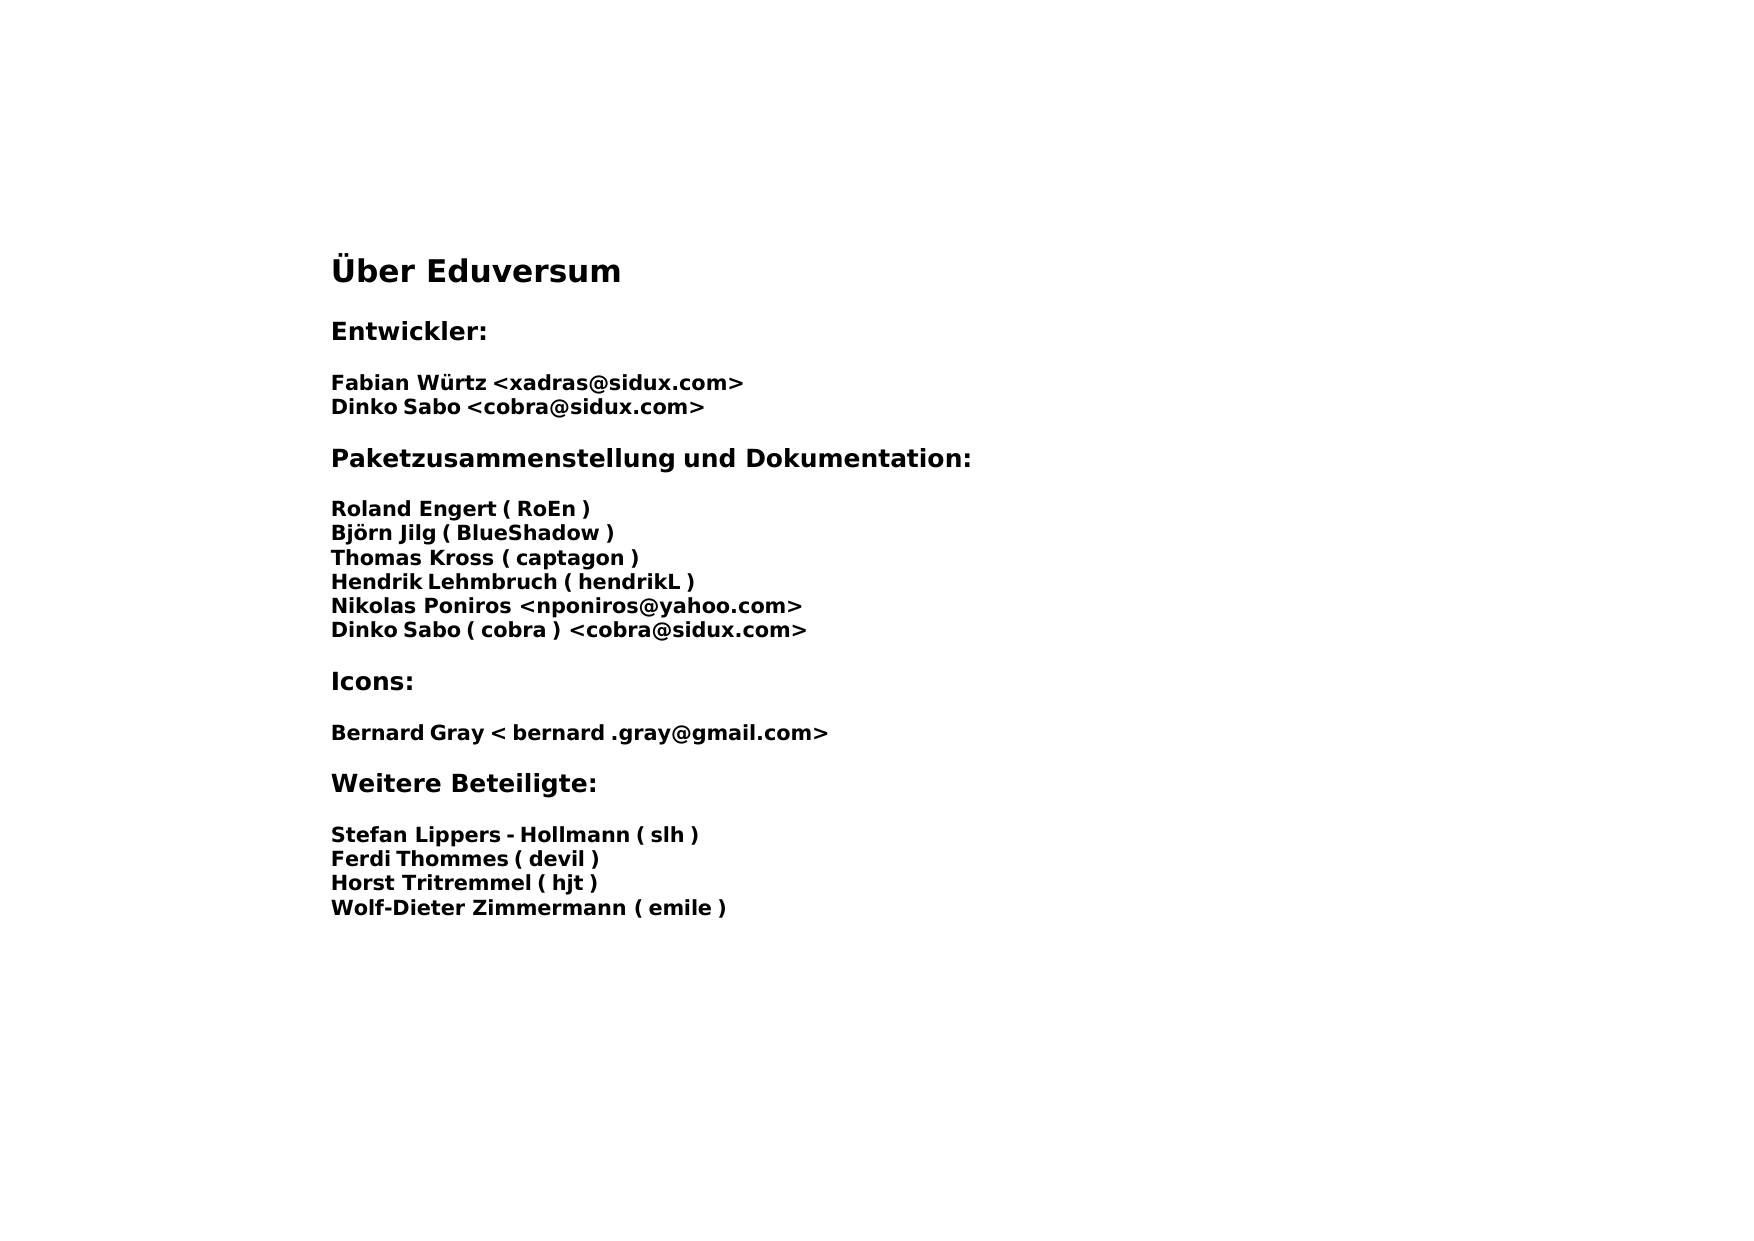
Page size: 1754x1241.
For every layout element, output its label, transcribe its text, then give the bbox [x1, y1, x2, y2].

text_box Entwickler: Fabian Würtz <xadras@sidux.com> Dinko Sabo <cobra@sidux.com> Paketzusammenstellung und Dokumentation: Roland Engert ( RoEn ) Björn Jilg ( BlueShadow ) Thomas Kross ( captagon ) Hendrik Lehmbruch ( hendrikL ) Nikolas Poniros <nponiros@yahoo.com> Dinko Sabo ( cobra ) <cobra@sidux.com> Icons: Bernard Gray < bernard .gray@gmail.com> Weitere Beteiligte: Stefan Lippers - Hollmann ( slh ) Ferdi Thommes ( devil ) Horst Tritremmel ( hjt ) Wolf-Dieter Zimmermann ( emile ) [330, 317, 1424, 921]
text_box Über Eduversum [330, 238, 1424, 294]
